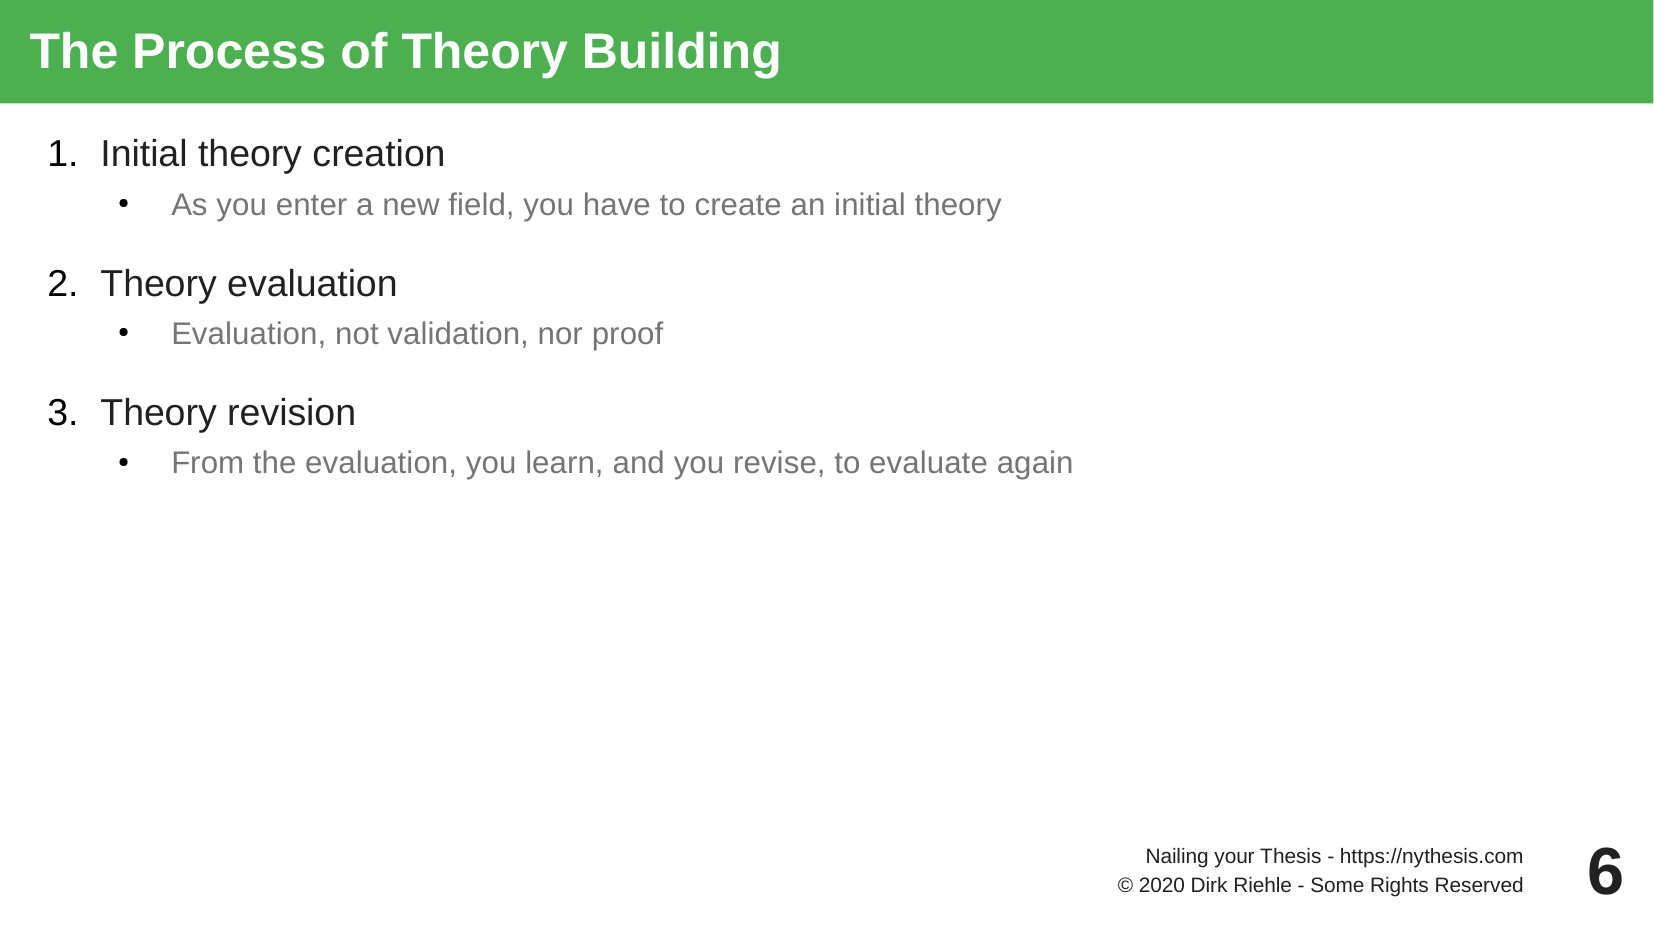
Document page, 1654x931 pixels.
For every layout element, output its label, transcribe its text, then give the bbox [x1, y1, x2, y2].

title The Process of Theory Building [0, 0, 1654, 104]
list Initial theory creation As you enter a new field, you have to create an initial theory Theory evaluation Evaluation, not validation, nor proof Theory revision From the evaluation, you learn, and you revise, to evaluate again [29, 132, 1625, 813]
